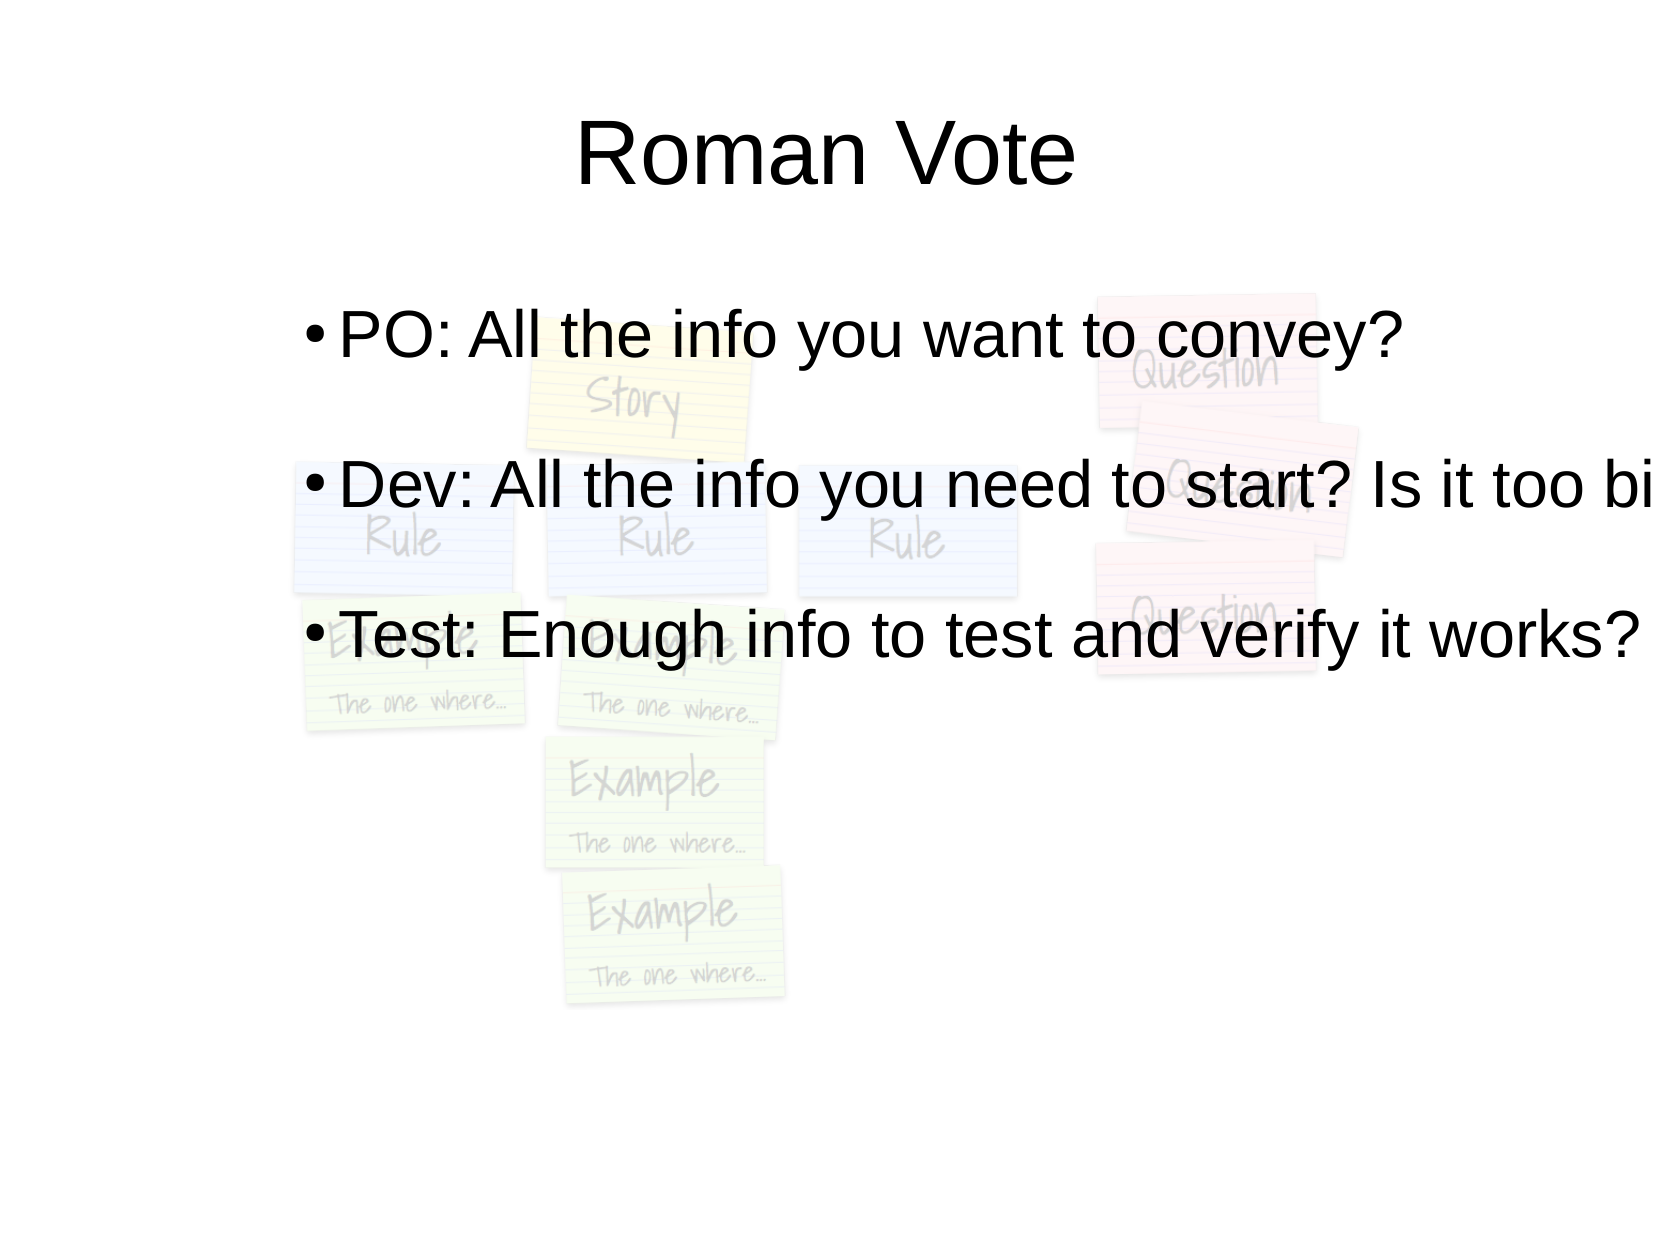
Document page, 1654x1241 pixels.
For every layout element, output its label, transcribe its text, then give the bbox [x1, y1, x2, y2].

title Roman Vote [82, 49, 1571, 257]
picture [288, 290, 1365, 1010]
